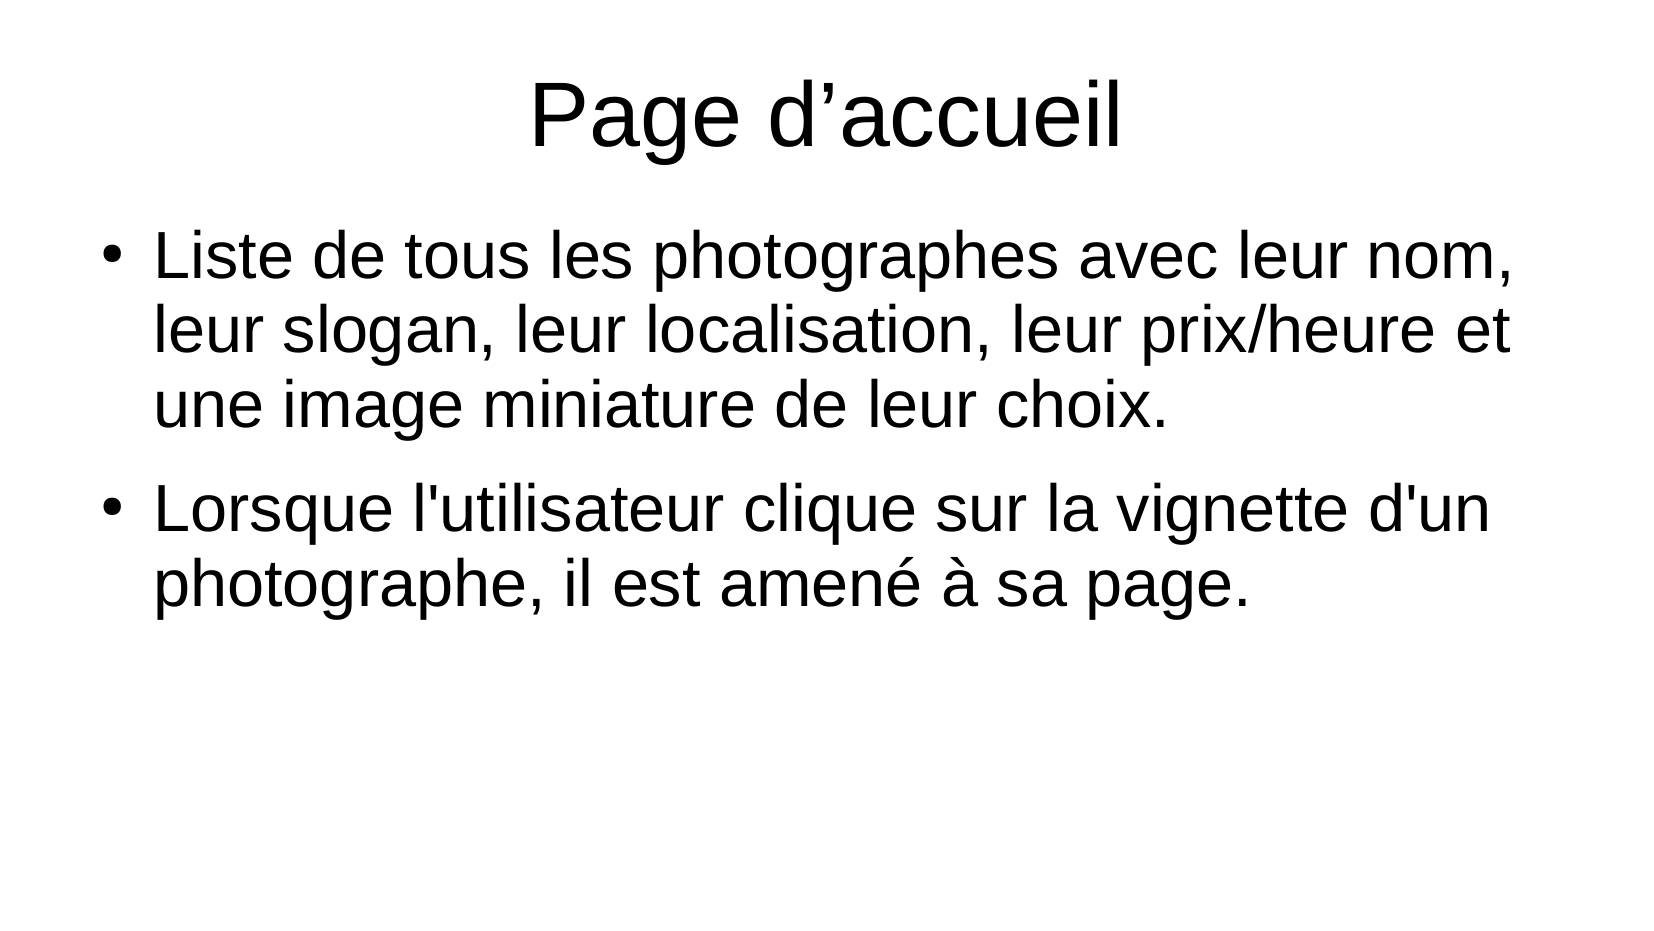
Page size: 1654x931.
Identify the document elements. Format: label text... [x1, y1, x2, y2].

title Page d’accueil [82, 37, 1571, 193]
list Liste de tous les photographes avec leur nom, leur slogan, leur localisation, leur prix/heure et une image miniature de leur choix. Lorsque l'utilisateur clique sur la vignette d'un photographe, il est amené à sa page. [82, 217, 1571, 758]
